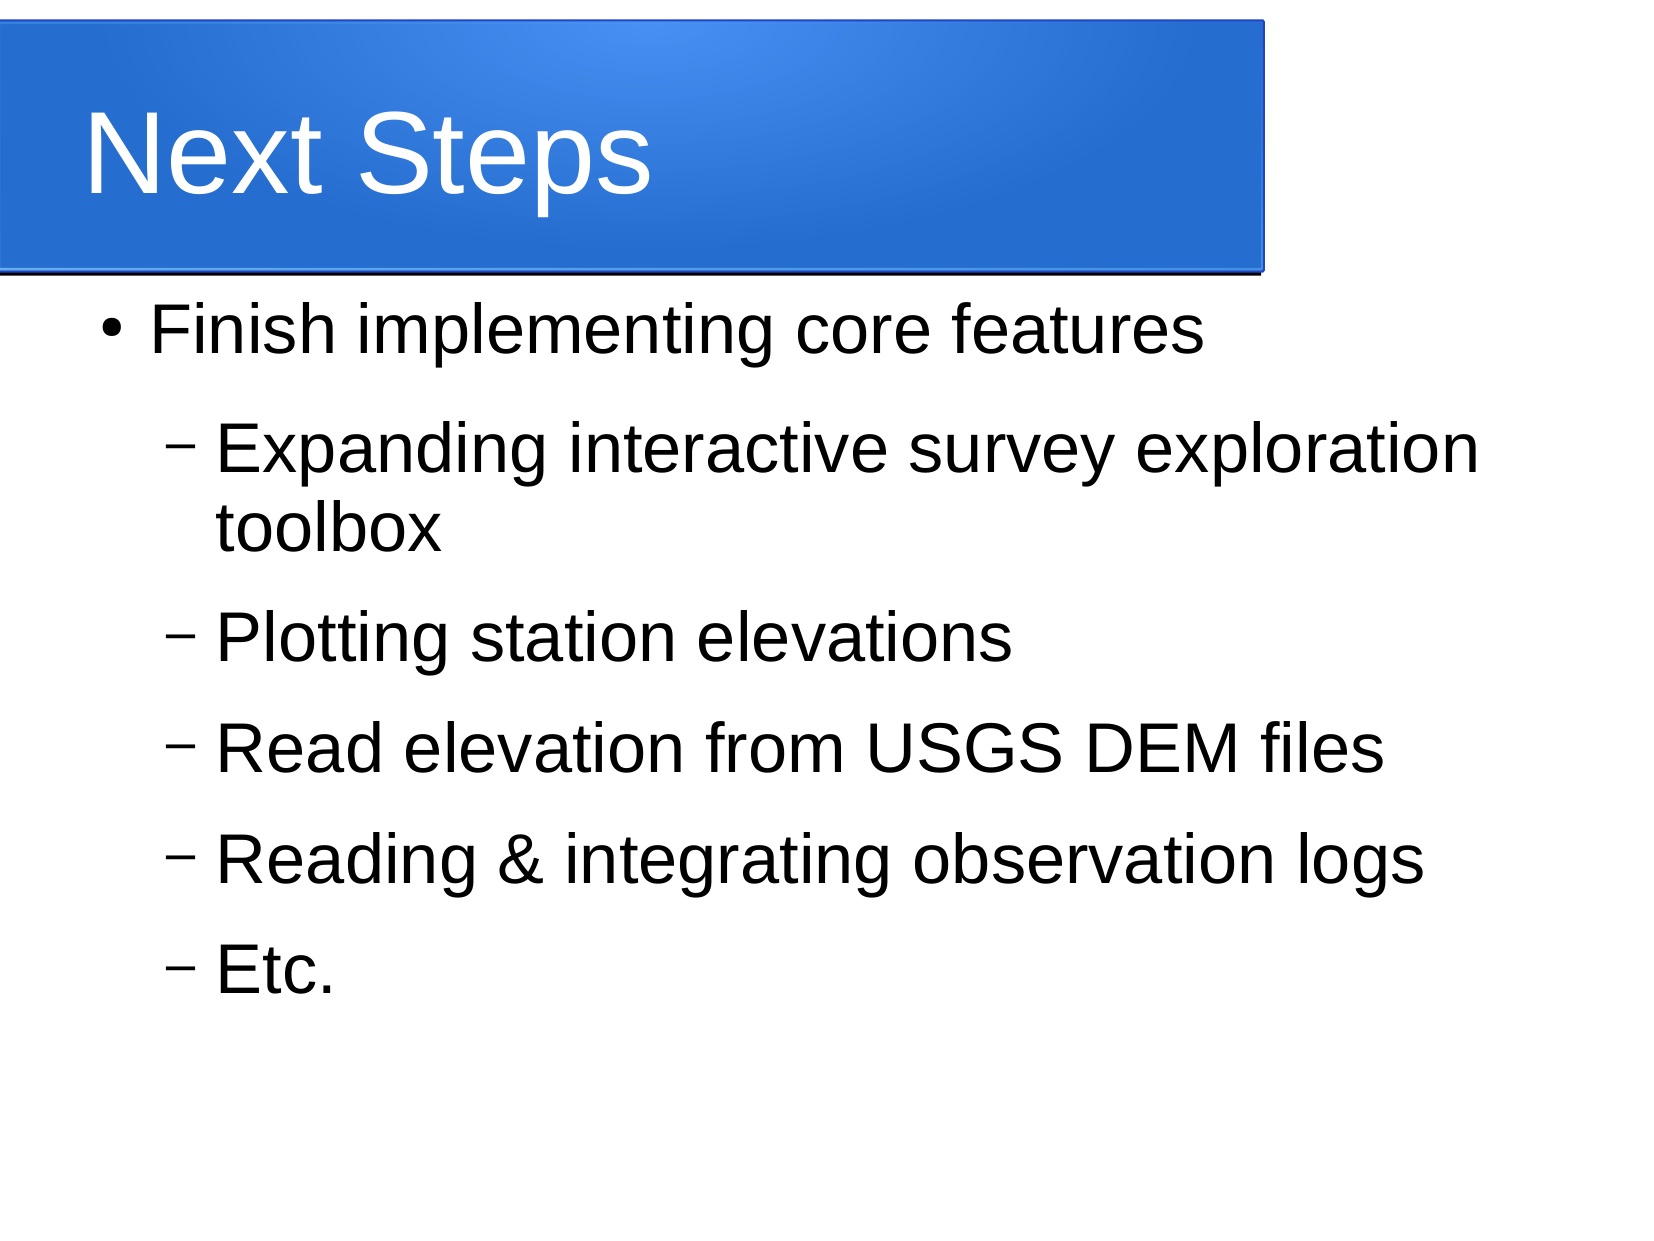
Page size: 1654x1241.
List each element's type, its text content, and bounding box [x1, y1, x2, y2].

list Finish implementing core features Expanding interactive survey exploration toolbox Plotting station elevations Read elevation from USGS DEM files Reading & integrating observation logs Etc. [82, 290, 1538, 1010]
title Next Steps [82, 49, 1250, 257]
